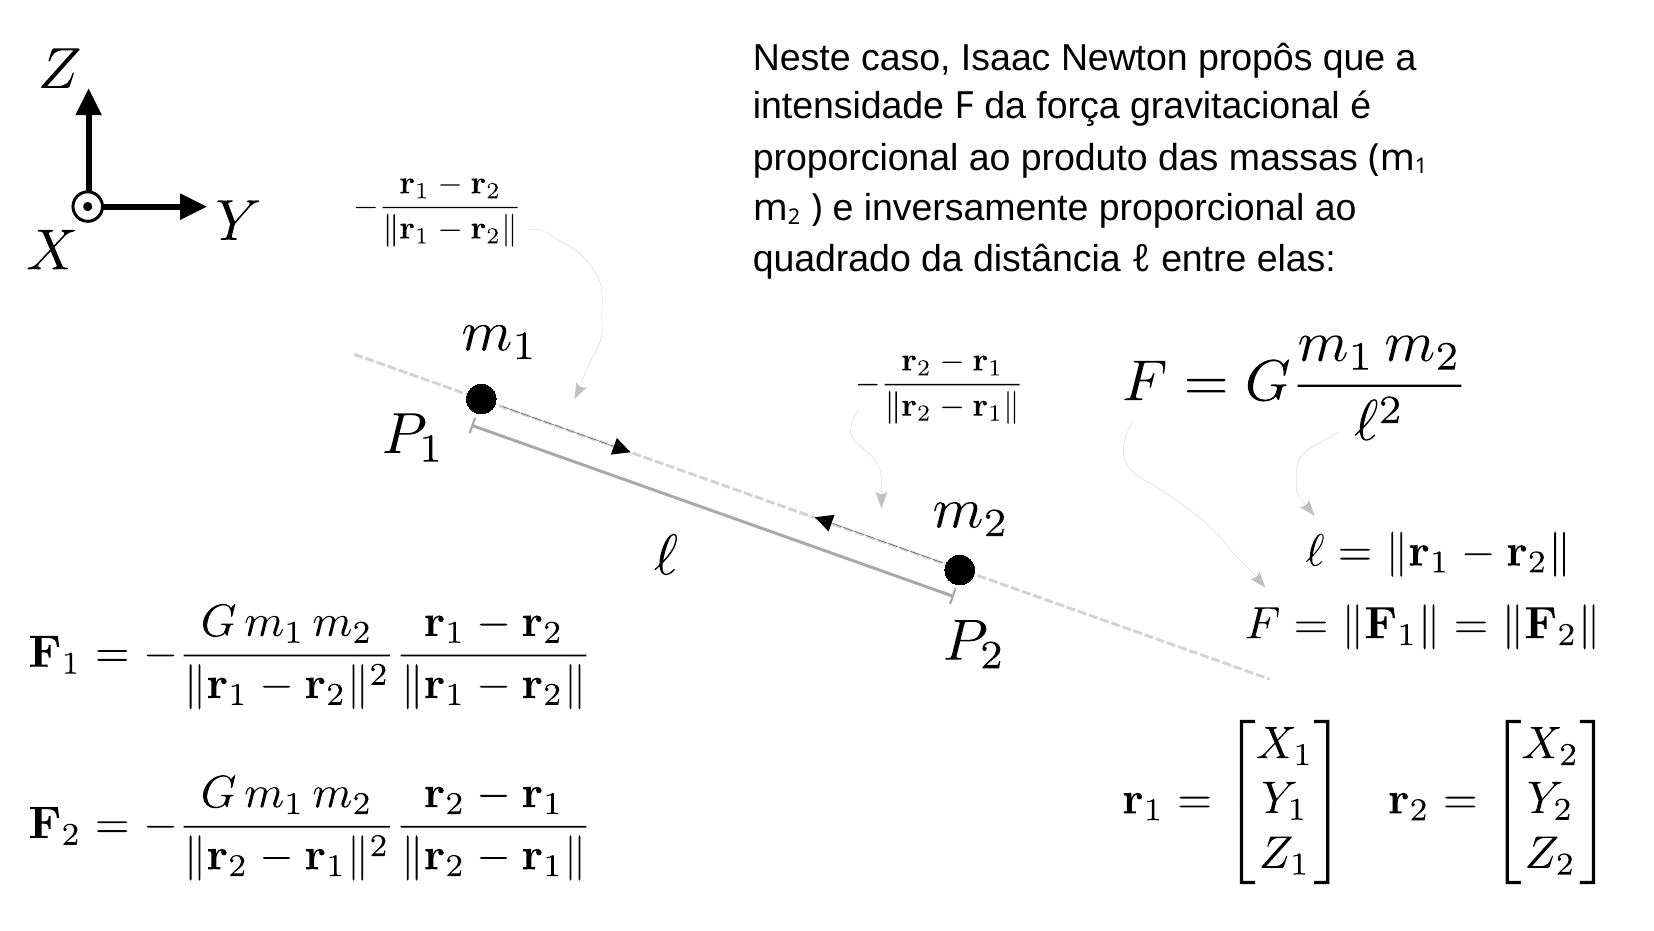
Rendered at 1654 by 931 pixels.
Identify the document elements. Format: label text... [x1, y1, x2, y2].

picture [41, 48, 80, 88]
picture [944, 620, 1001, 669]
text_box Neste caso, Isaac Newton propôs que a intensidade F da força gravitacional é proporcional ao produto das massas (m1 m2 ) e inversamente proporcional ao quadrado da distância ℓ entre elas: [738, 29, 1536, 325]
picture [934, 501, 1004, 537]
picture [856, 354, 1021, 426]
picture [217, 200, 260, 240]
picture [1306, 531, 1565, 577]
picture [1122, 718, 1331, 886]
picture [30, 775, 587, 881]
picture [652, 531, 680, 578]
text_box [72, 191, 103, 222]
text_box [466, 384, 497, 414]
picture [27, 229, 76, 270]
picture [383, 413, 439, 462]
picture [463, 324, 532, 360]
picture [30, 603, 587, 710]
picture [1122, 333, 1464, 443]
picture [354, 177, 519, 249]
text_box [944, 555, 975, 585]
picture [1246, 604, 1595, 650]
picture [1387, 718, 1597, 886]
